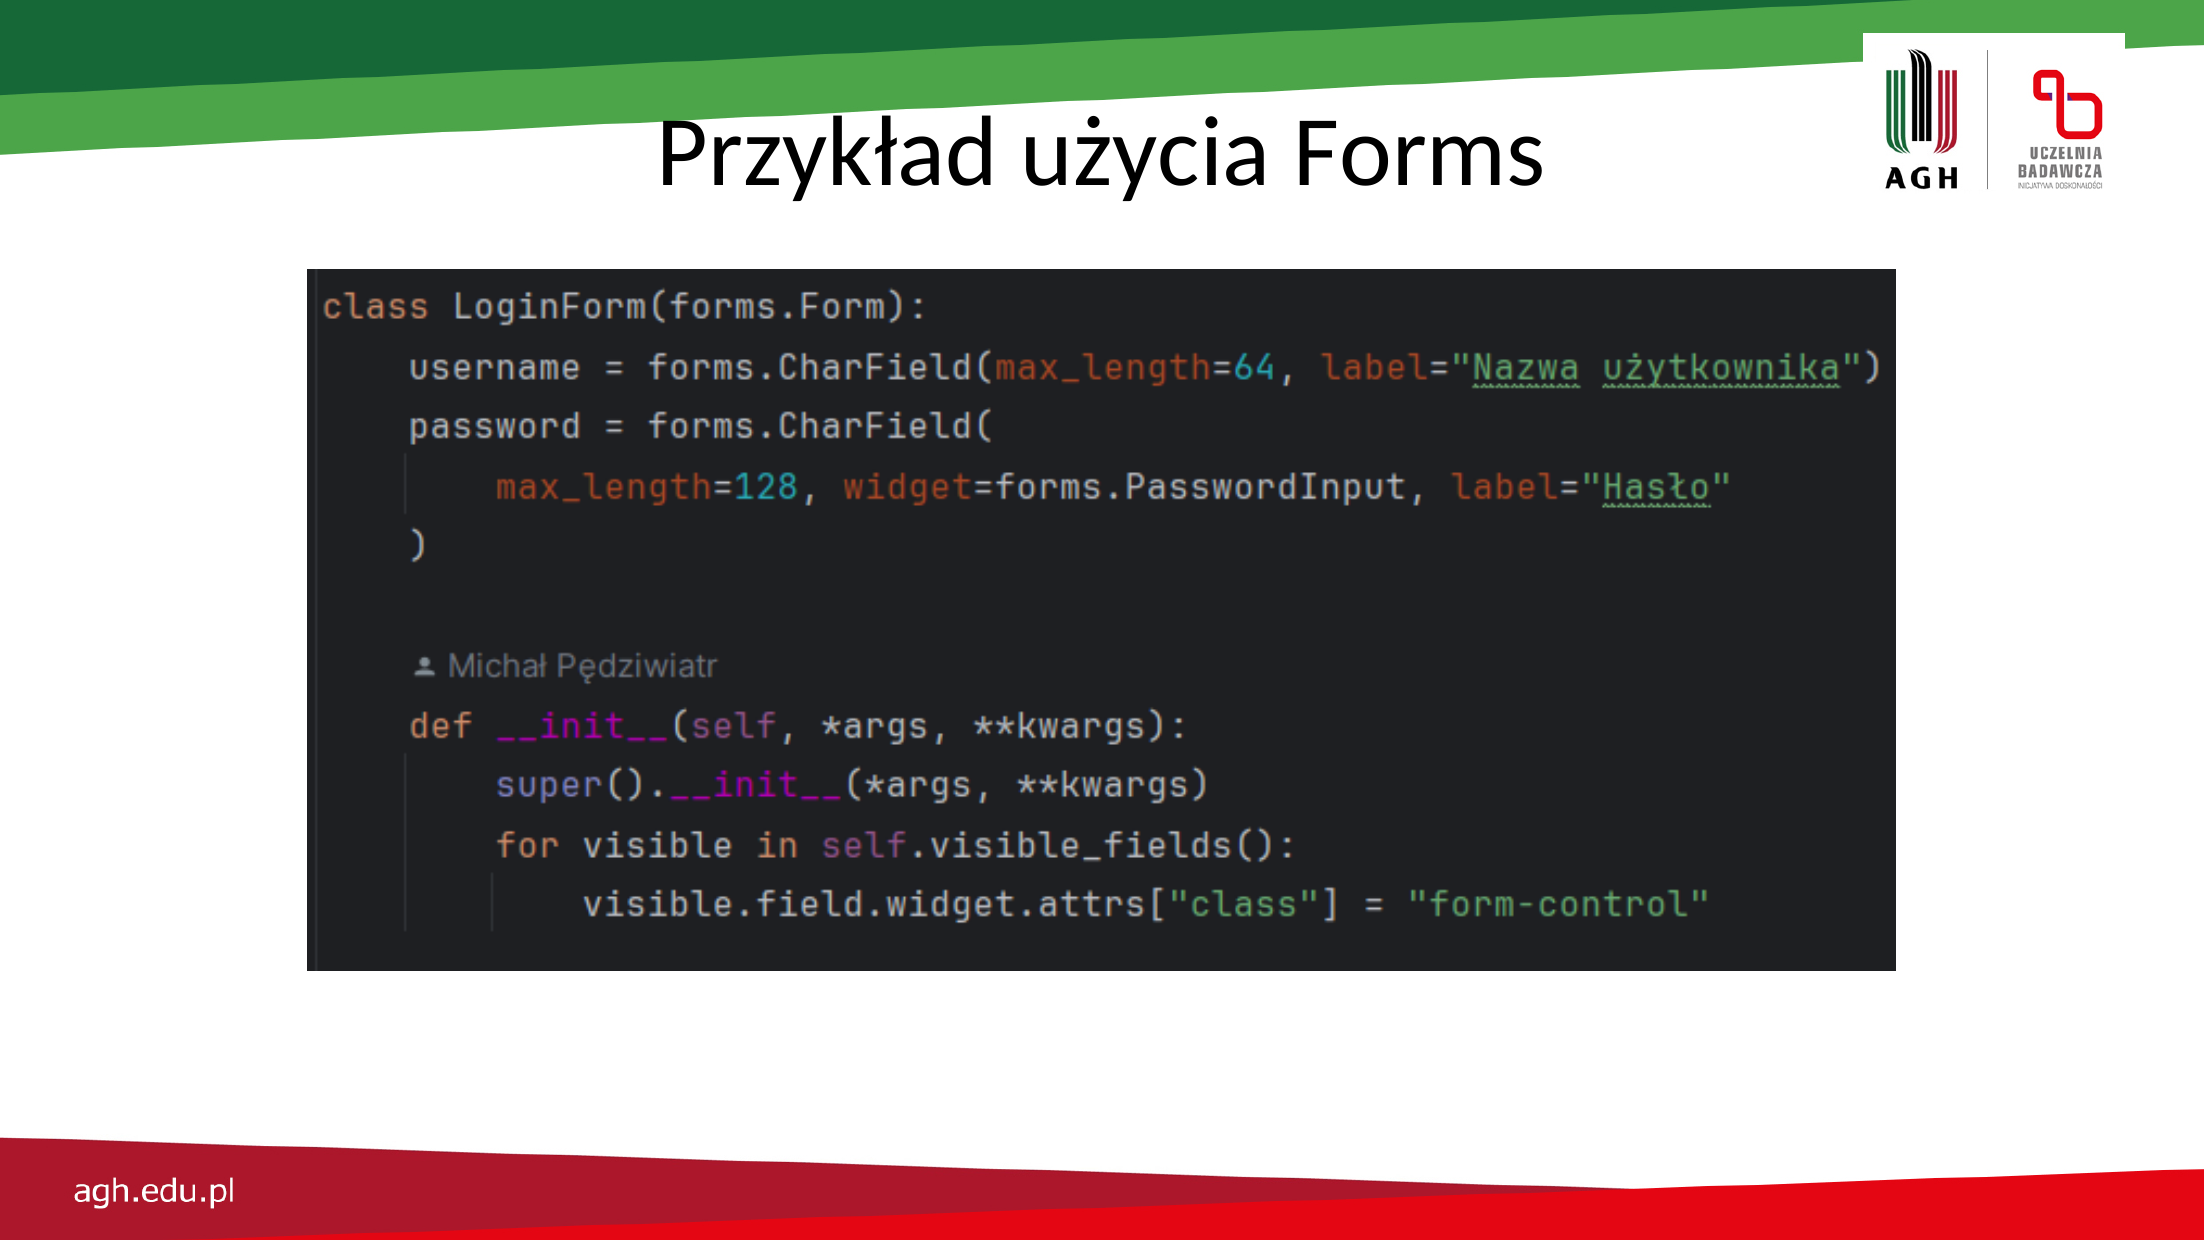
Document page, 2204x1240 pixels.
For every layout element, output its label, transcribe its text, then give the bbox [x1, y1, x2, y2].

picture [307, 269, 1896, 971]
title Przykład użycia Forms [151, 65, 2053, 241]
